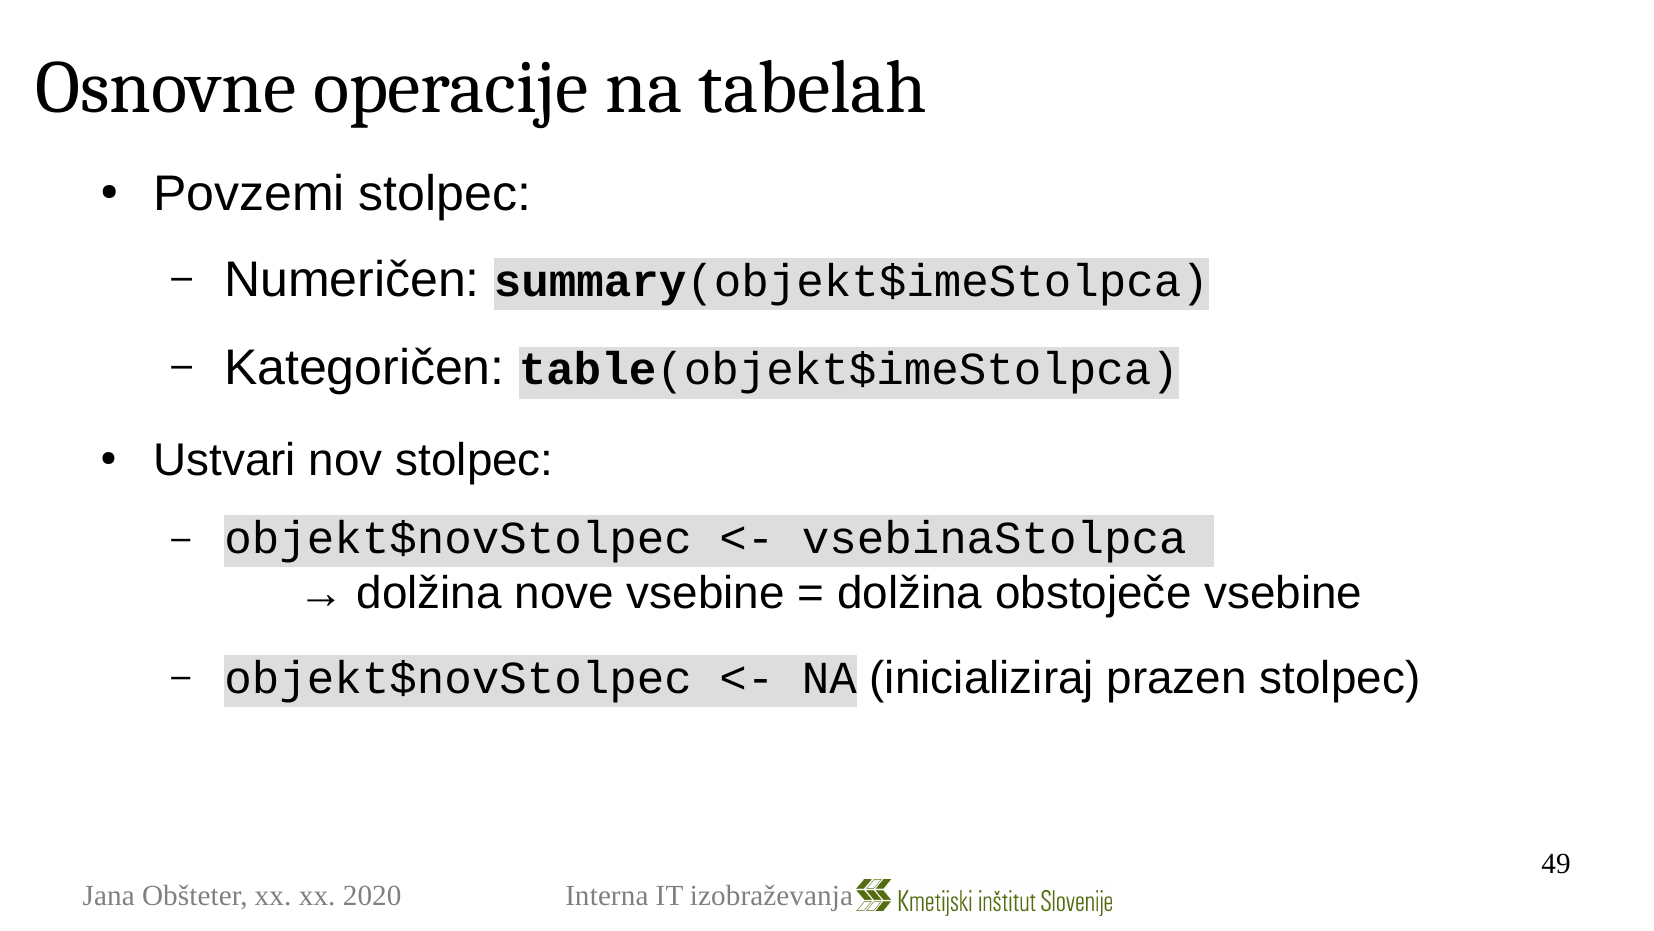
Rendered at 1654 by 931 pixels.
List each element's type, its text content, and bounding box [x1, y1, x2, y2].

list Povzemi stolpec: Numeričen: summary(objekt$imeStolpca) Kategoričen: table(objekt$imeStolpca) Ustvari nov stolpec: objekt$novStolpec <- vsebinaStolpca → dolžina nove vsebine = dolžina obstoječe vsebine objekt$novStolpec <- NA (inicializiraj prazen stolpec) [82, 165, 1642, 827]
picture [856, 879, 1112, 916]
title Osnovne operacije na tabelah [35, 21, 1524, 154]
